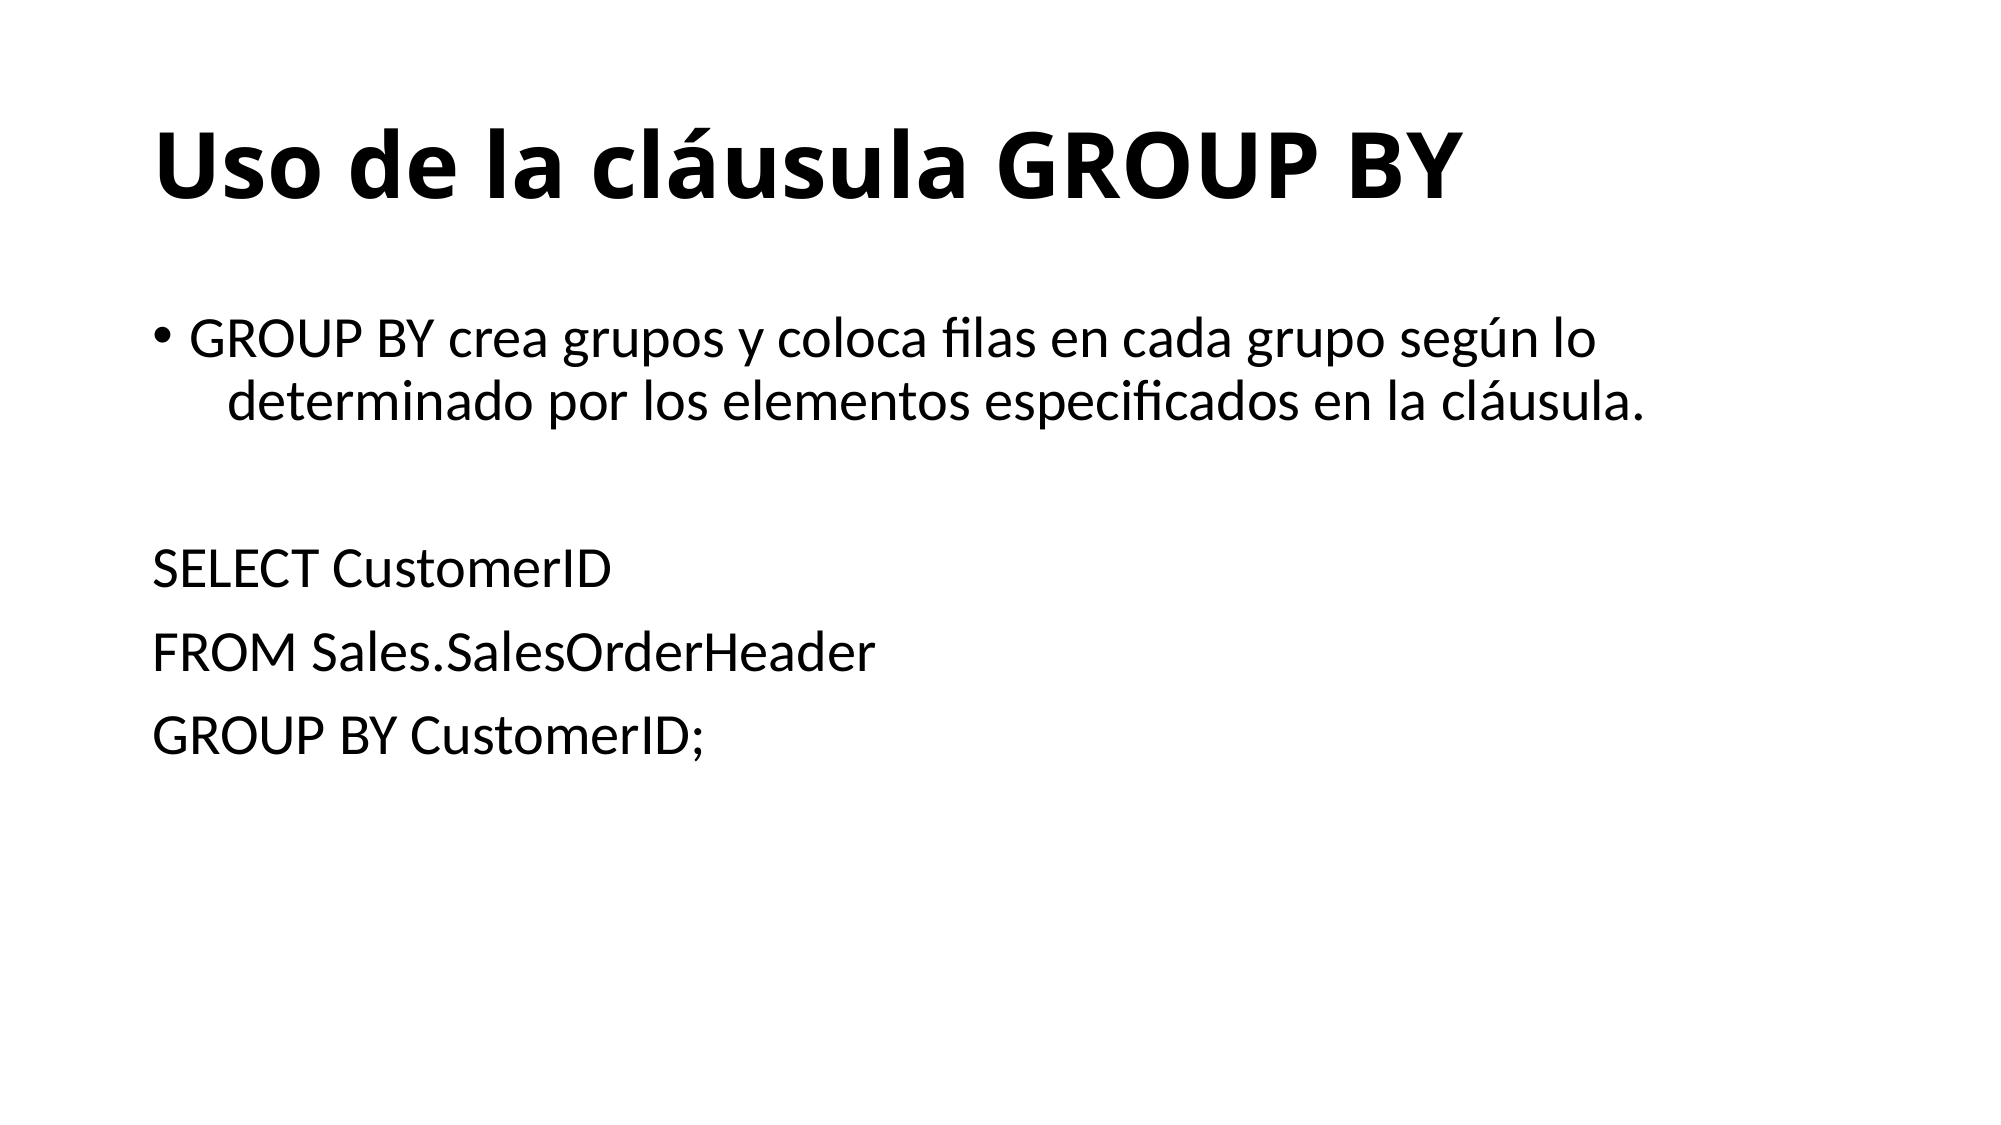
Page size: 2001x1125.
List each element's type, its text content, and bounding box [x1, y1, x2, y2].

list GROUP BY crea grupos y coloca filas en cada grupo según lo determinado por los elementos especificados en la cláusula. SELECT CustomerID FROM Sales.SalesOrderHeader GROUP BY CustomerID; [137, 299, 1863, 1014]
title Uso de la cláusula GROUP BY [137, 59, 1863, 278]
